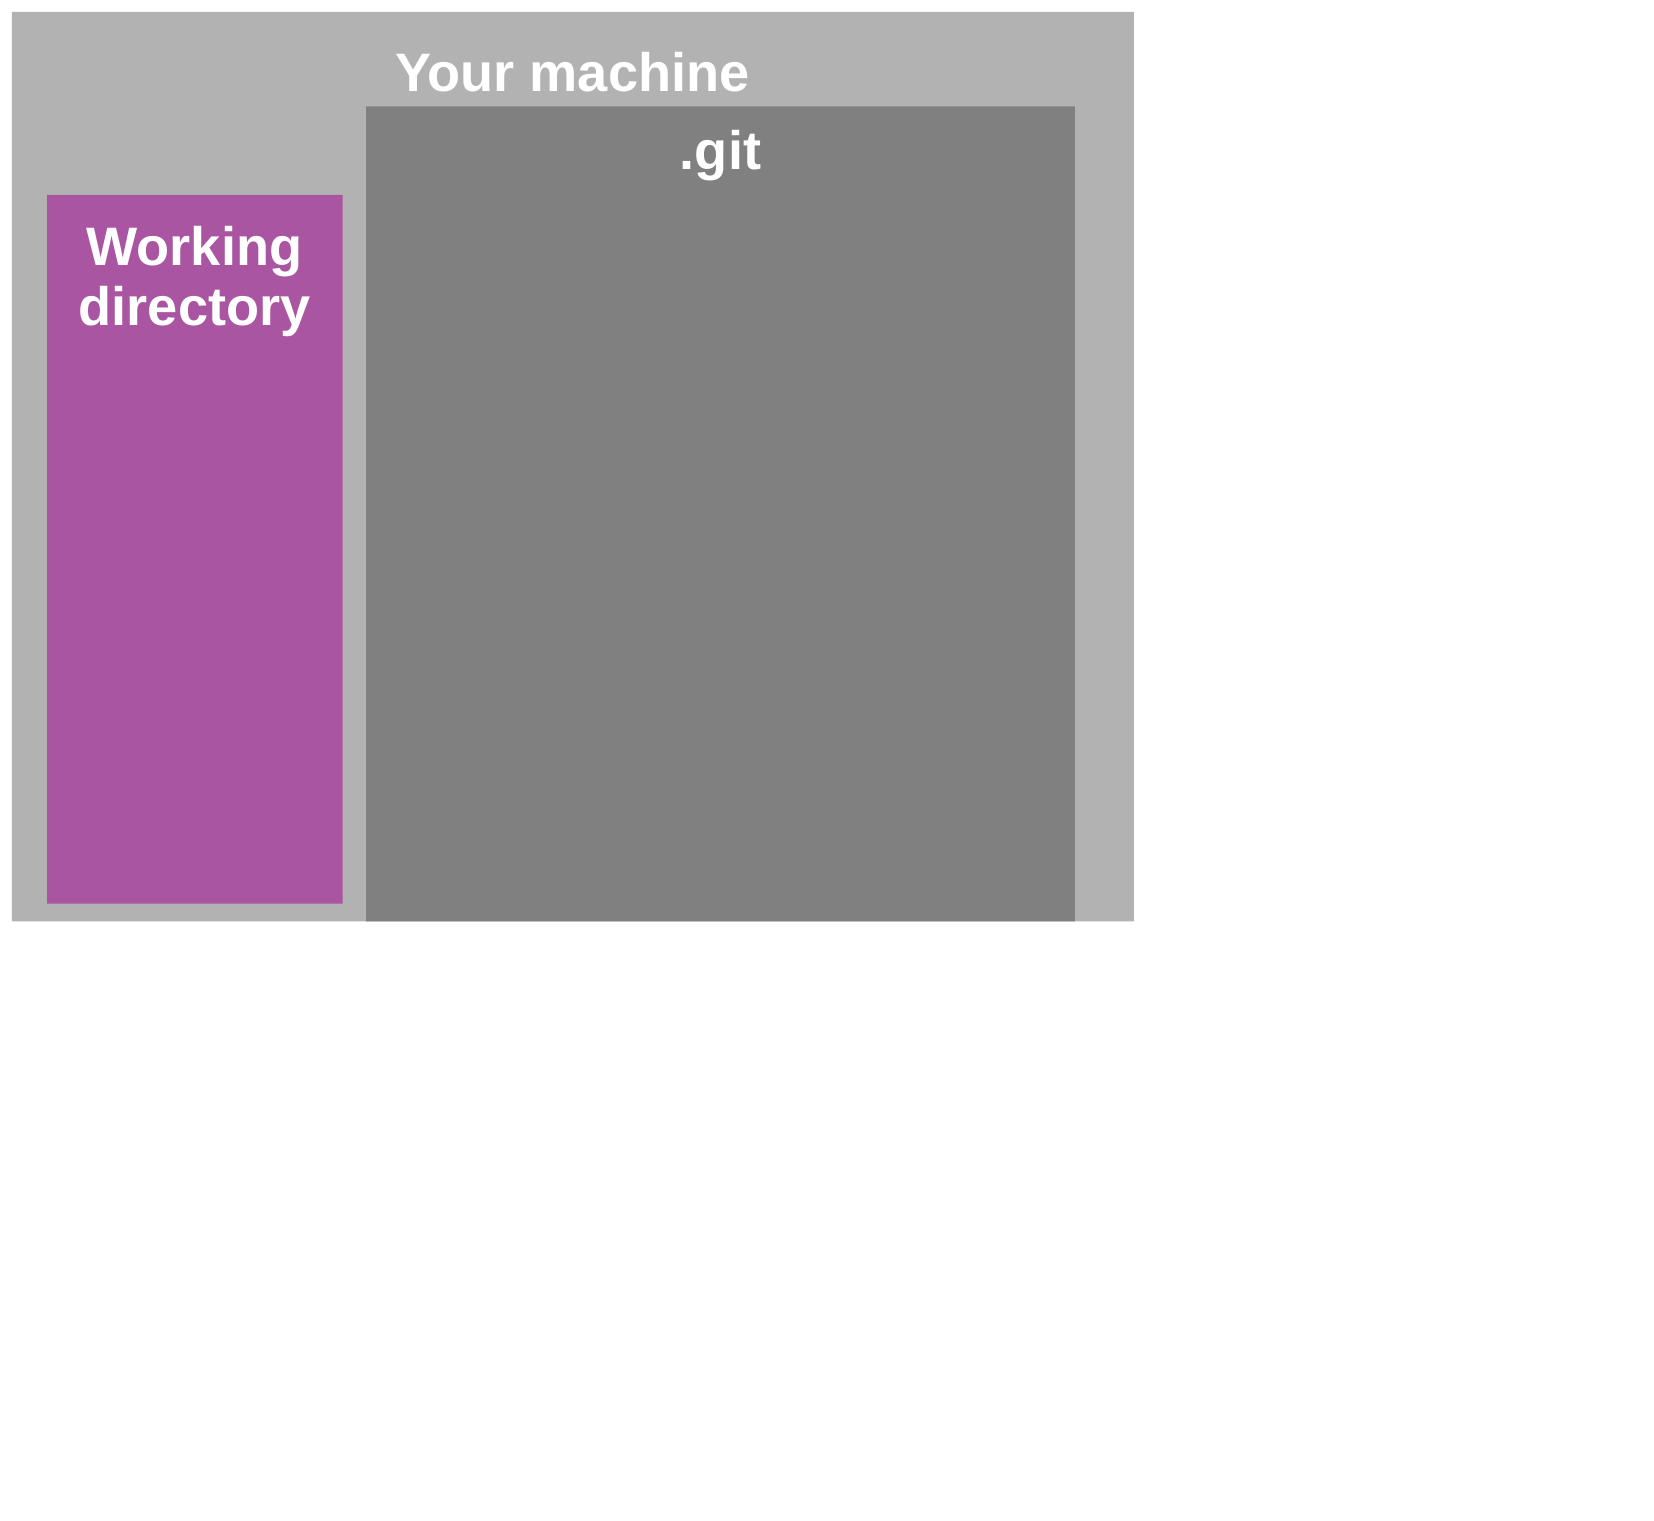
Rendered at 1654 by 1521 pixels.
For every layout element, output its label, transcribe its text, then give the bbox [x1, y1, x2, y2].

text_box Your machine [11, 11, 1134, 922]
text_box .git [366, 106, 1075, 922]
text_box Working directory [47, 194, 343, 904]
